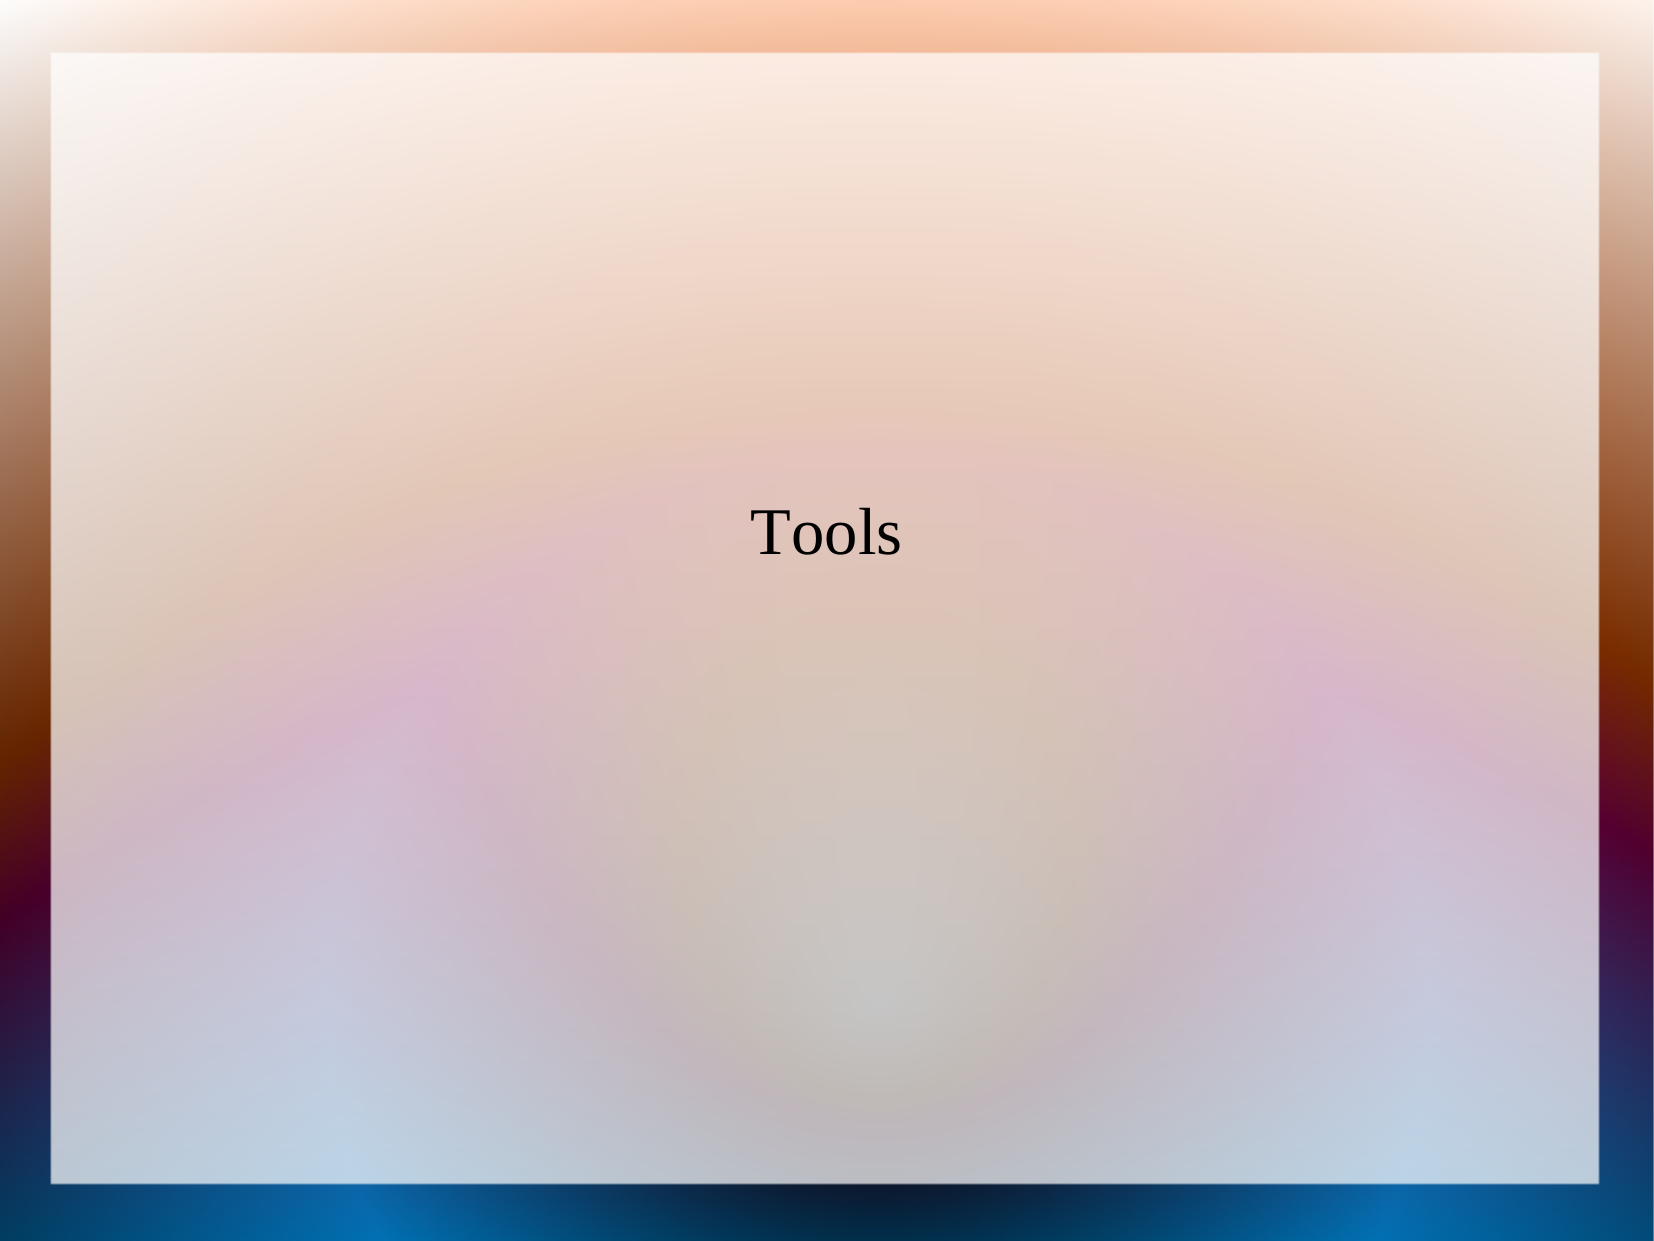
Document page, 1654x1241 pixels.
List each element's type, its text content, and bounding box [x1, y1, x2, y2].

subtitle Tools [82, 55, 1571, 1010]
picture [0, 0, 1654, 1241]
